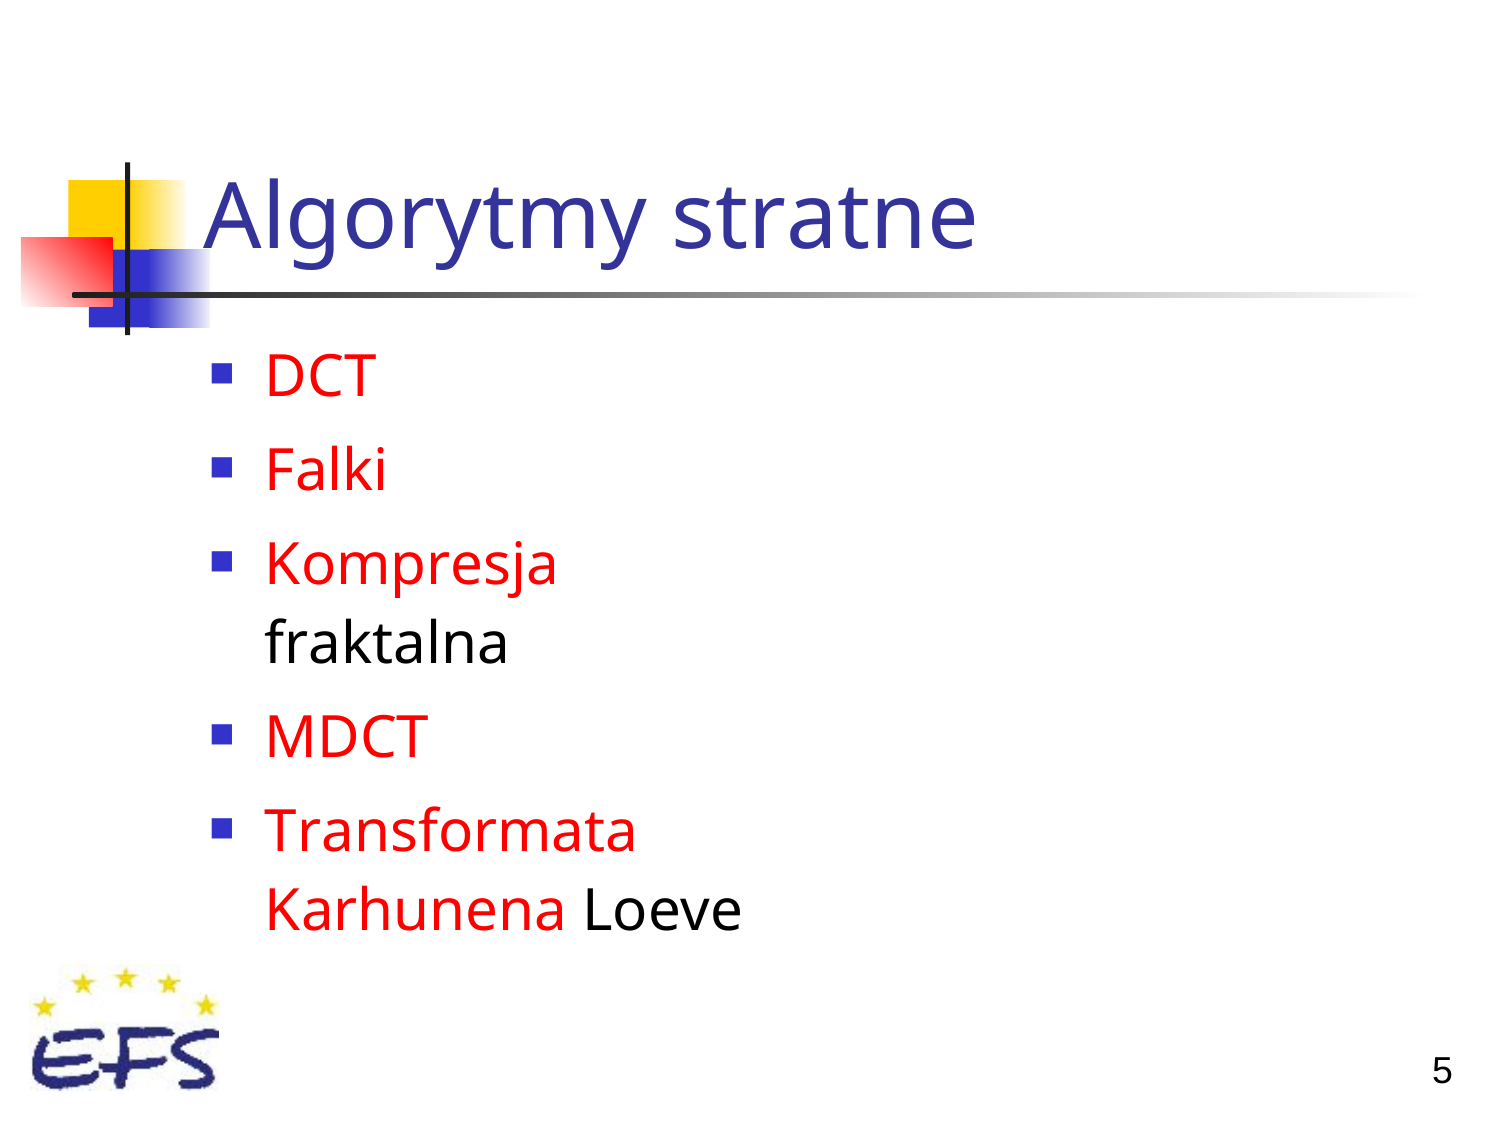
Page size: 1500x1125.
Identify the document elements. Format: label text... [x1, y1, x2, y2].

title Algorytmy stratne [188, 35, 1468, 276]
picture [29, 964, 219, 1091]
list DCT Falki Kompresja fraktalna MDCT Transformata Karhunena Loeve [193, 331, 820, 1007]
